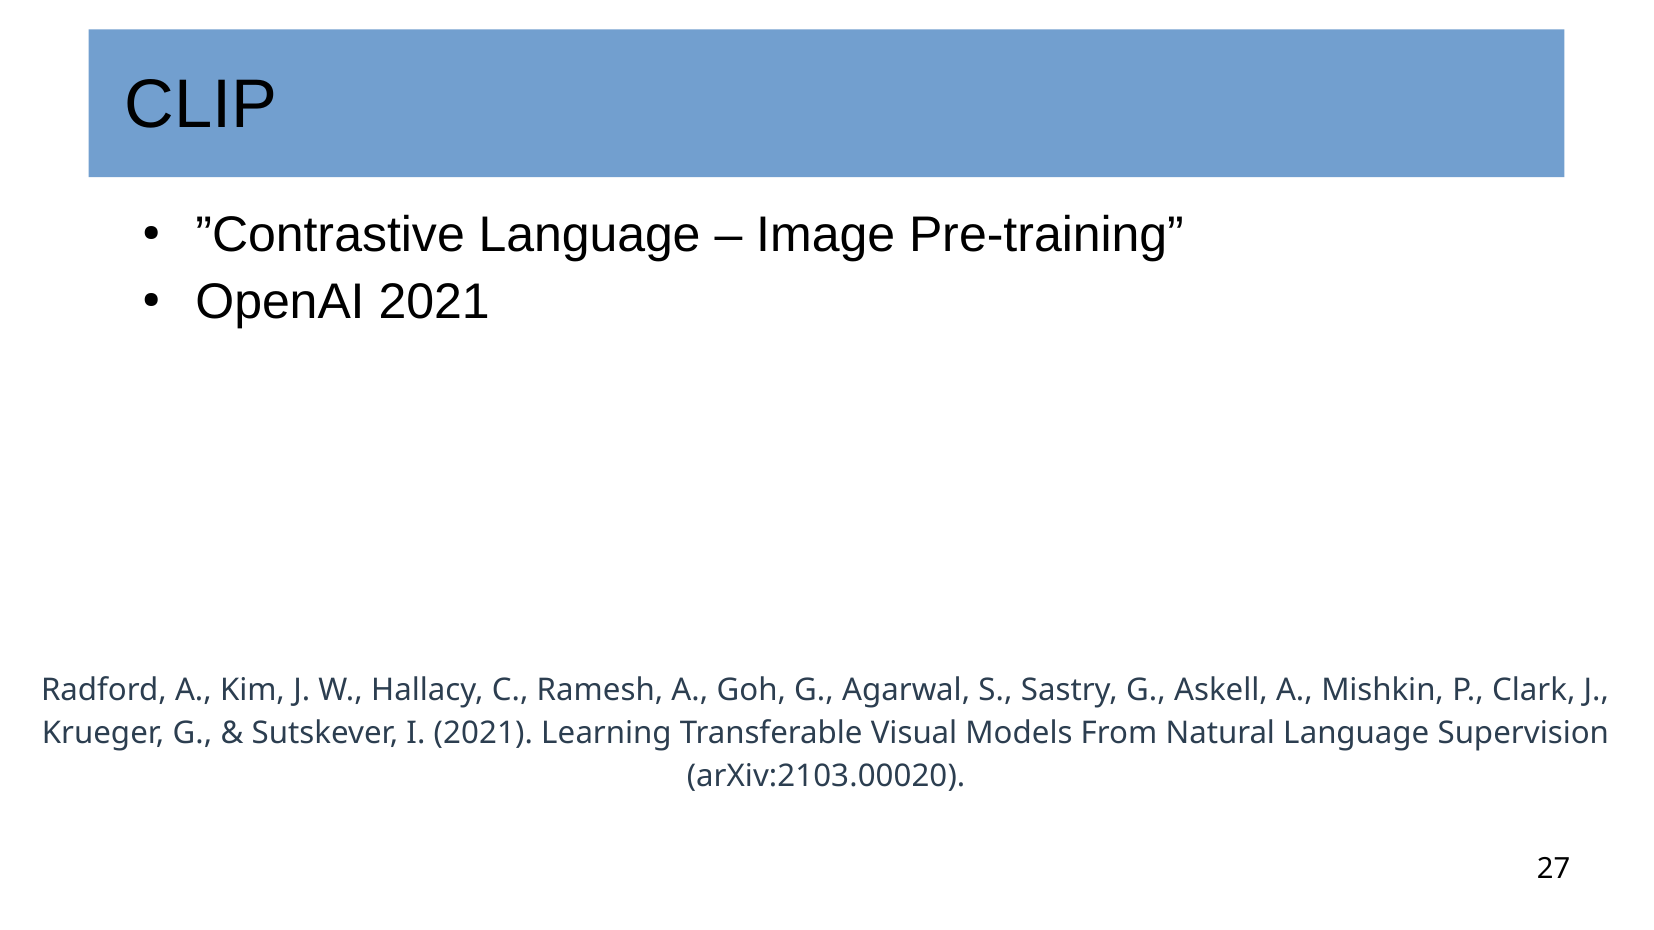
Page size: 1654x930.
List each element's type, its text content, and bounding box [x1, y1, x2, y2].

title CLIP [88, 29, 1565, 178]
text_box Radford, A., Kim, J. W., Hallacy, C., Ramesh, A., Goh, G., Agarwal, S., Sastry, G., Askell, A., Mishkin, P., Clark, J., Krueger, G., & Sutskever, I. (2021). Learning Transferable Visual Models From Natural Language Supervision (arXiv:2103.00020). [0, 637, 1653, 826]
list ”Contrastive Language – Image Pre-training” OpenAI 2021 [88, 206, 1565, 563]
